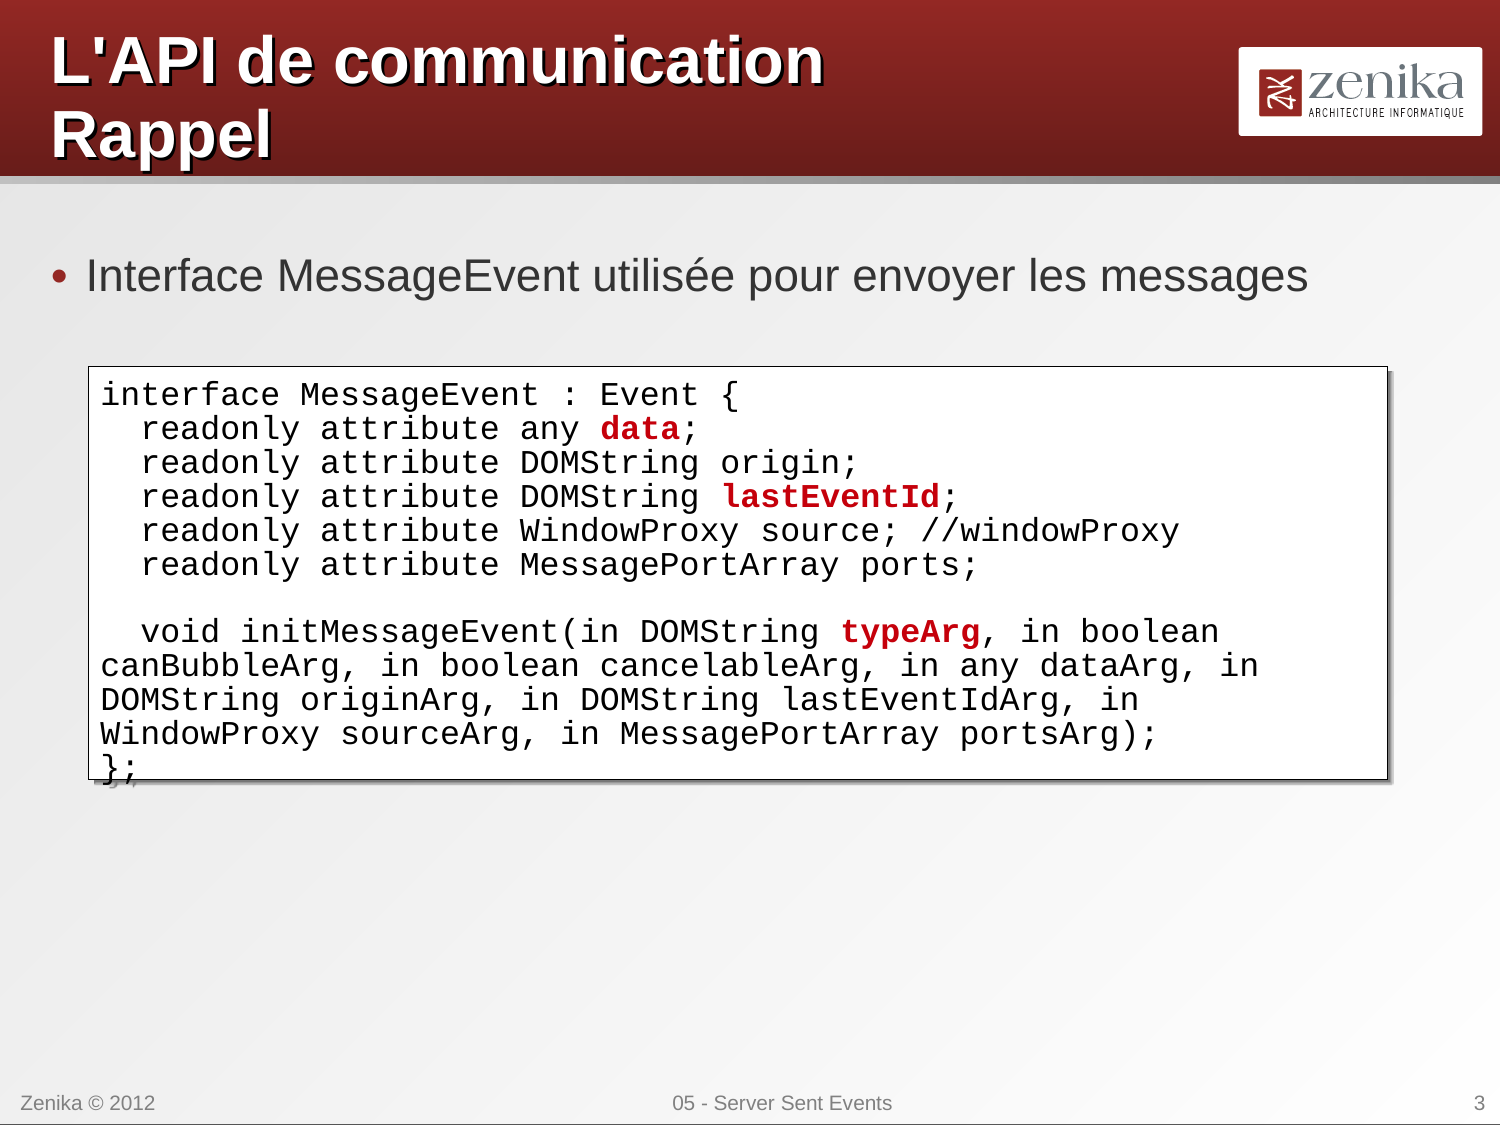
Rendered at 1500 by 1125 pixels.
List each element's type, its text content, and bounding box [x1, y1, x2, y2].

picture [1257, 58, 1464, 125]
title L'API de communication Rappel [50, 15, 1206, 180]
list Interface MessageEvent utilisée pour envoyer les messages [50, 249, 1435, 1079]
text_box interface MessageEvent : Event { readonly attribute any data; readonly attribute DOMString origin; readonly attribute DOMString lastEventId; readonly attribute WindowProxy source; //windowProxy readonly attribute MessagePortArray ports; void initMessageEvent(in DOMString typeArg, in boolean canBubbleArg, in boolean cancelableArg, in any dataArg, in DOMString originArg, in DOMString lastEventIdArg, in WindowProxy sourceArg, in MessagePortArray portsArg); }; [88, 366, 1388, 780]
